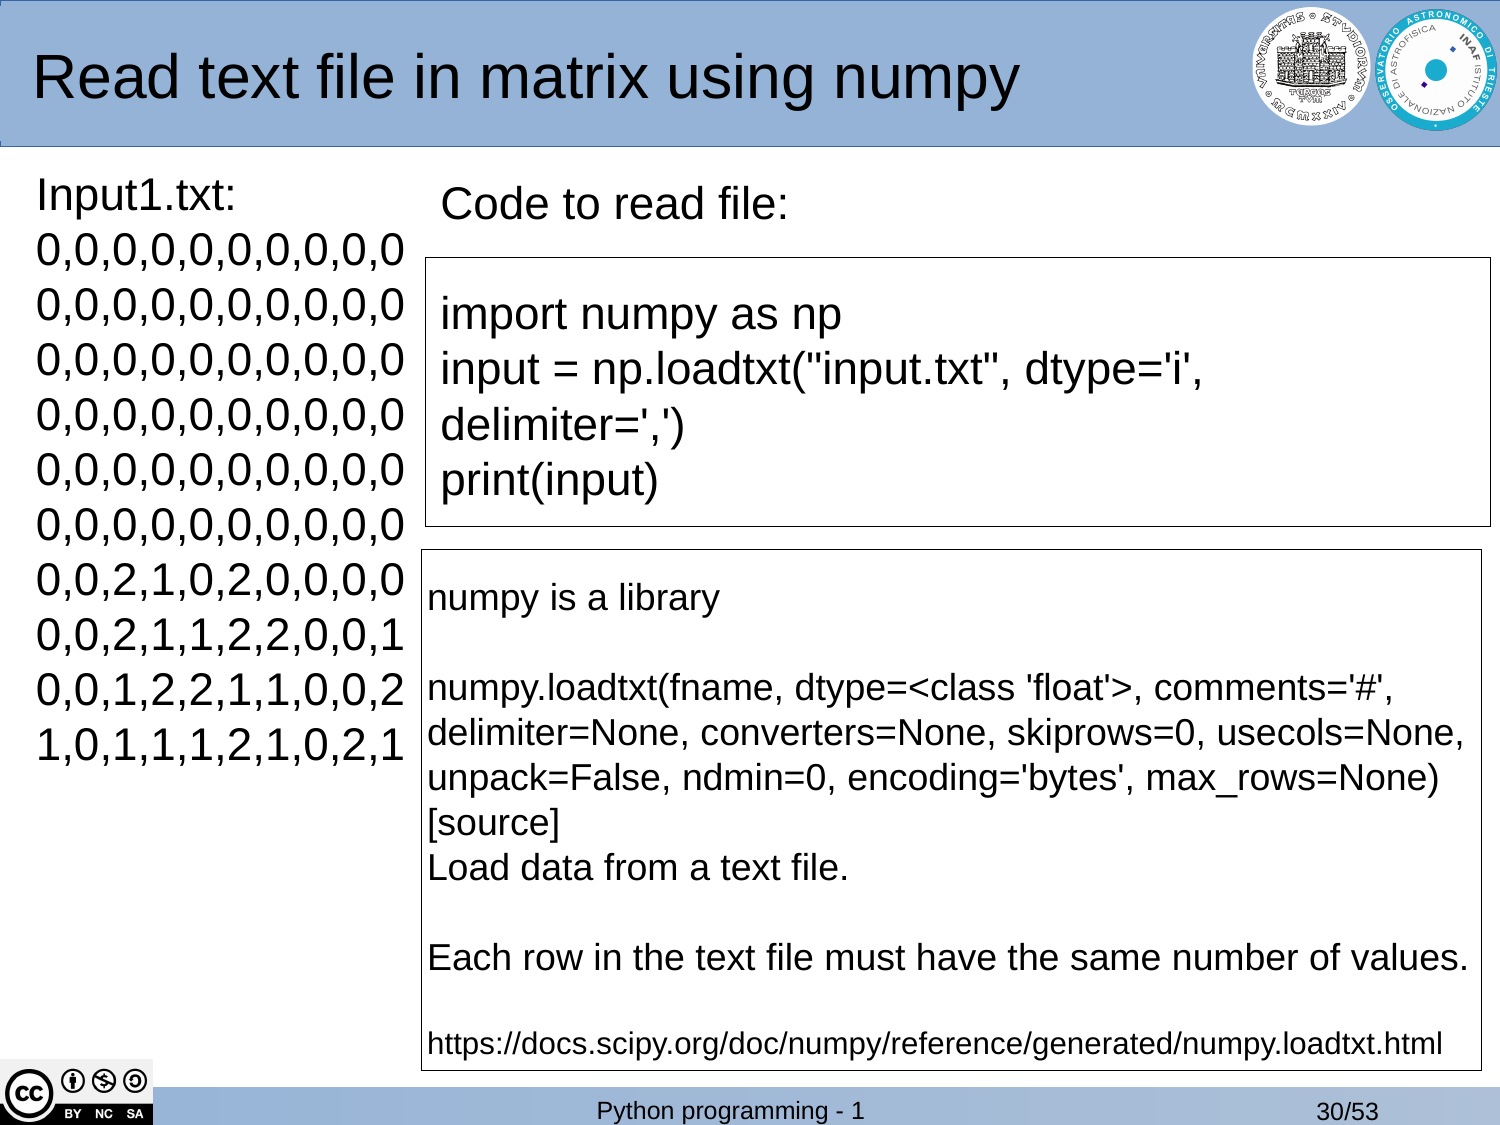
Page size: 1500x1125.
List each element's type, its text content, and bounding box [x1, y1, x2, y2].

picture [0, 1059, 153, 1125]
text_box [425, 257, 1491, 527]
list Input1.txt: 0,0,0,0,0,0,0,0,0,0 0,0,0,0,0,0,0,0,0,0 0,0,0,0,0,0,0,0,0,0 0,0,0,0,0,0,0,0,0,0 0,0,0,0,0,0,0,0,0,0 0,0,0,0,0,0,0,0,0,0 0,0,2,1,0,2,0,0,0,0 0,0,2,1,1,2,2,0,0,1 0,0,1,2,2,1,1,0,0,2 1,0,1,1,1,2,1,0,2,1 [21, 157, 1500, 1014]
list numpy is a library numpy.loadtxt(fname, dtype=<class 'float'>, comments='#', delimiter=None, converters=None, skiprows=0, usecols=None, unpack=False, ndmin=0, encoding='bytes', max_rows=None)[source] Load data from a text file. Each row in the text file must have the same number of values. https://docs.scipy.org/doc/numpy/reference/generated/numpy.loadtxt.html [412, 565, 1500, 1058]
text_box [421, 549, 1482, 565]
picture [1253, 0, 1500, 156]
text_box Read text file in matrix using numpy [0, 5, 1253, 141]
list Code to read file: import numpy as np input = np.loadtxt("input.txt", dtype='i', delimiter=',') print(input) [425, 166, 1424, 257]
text_box [421, 1058, 1482, 1071]
